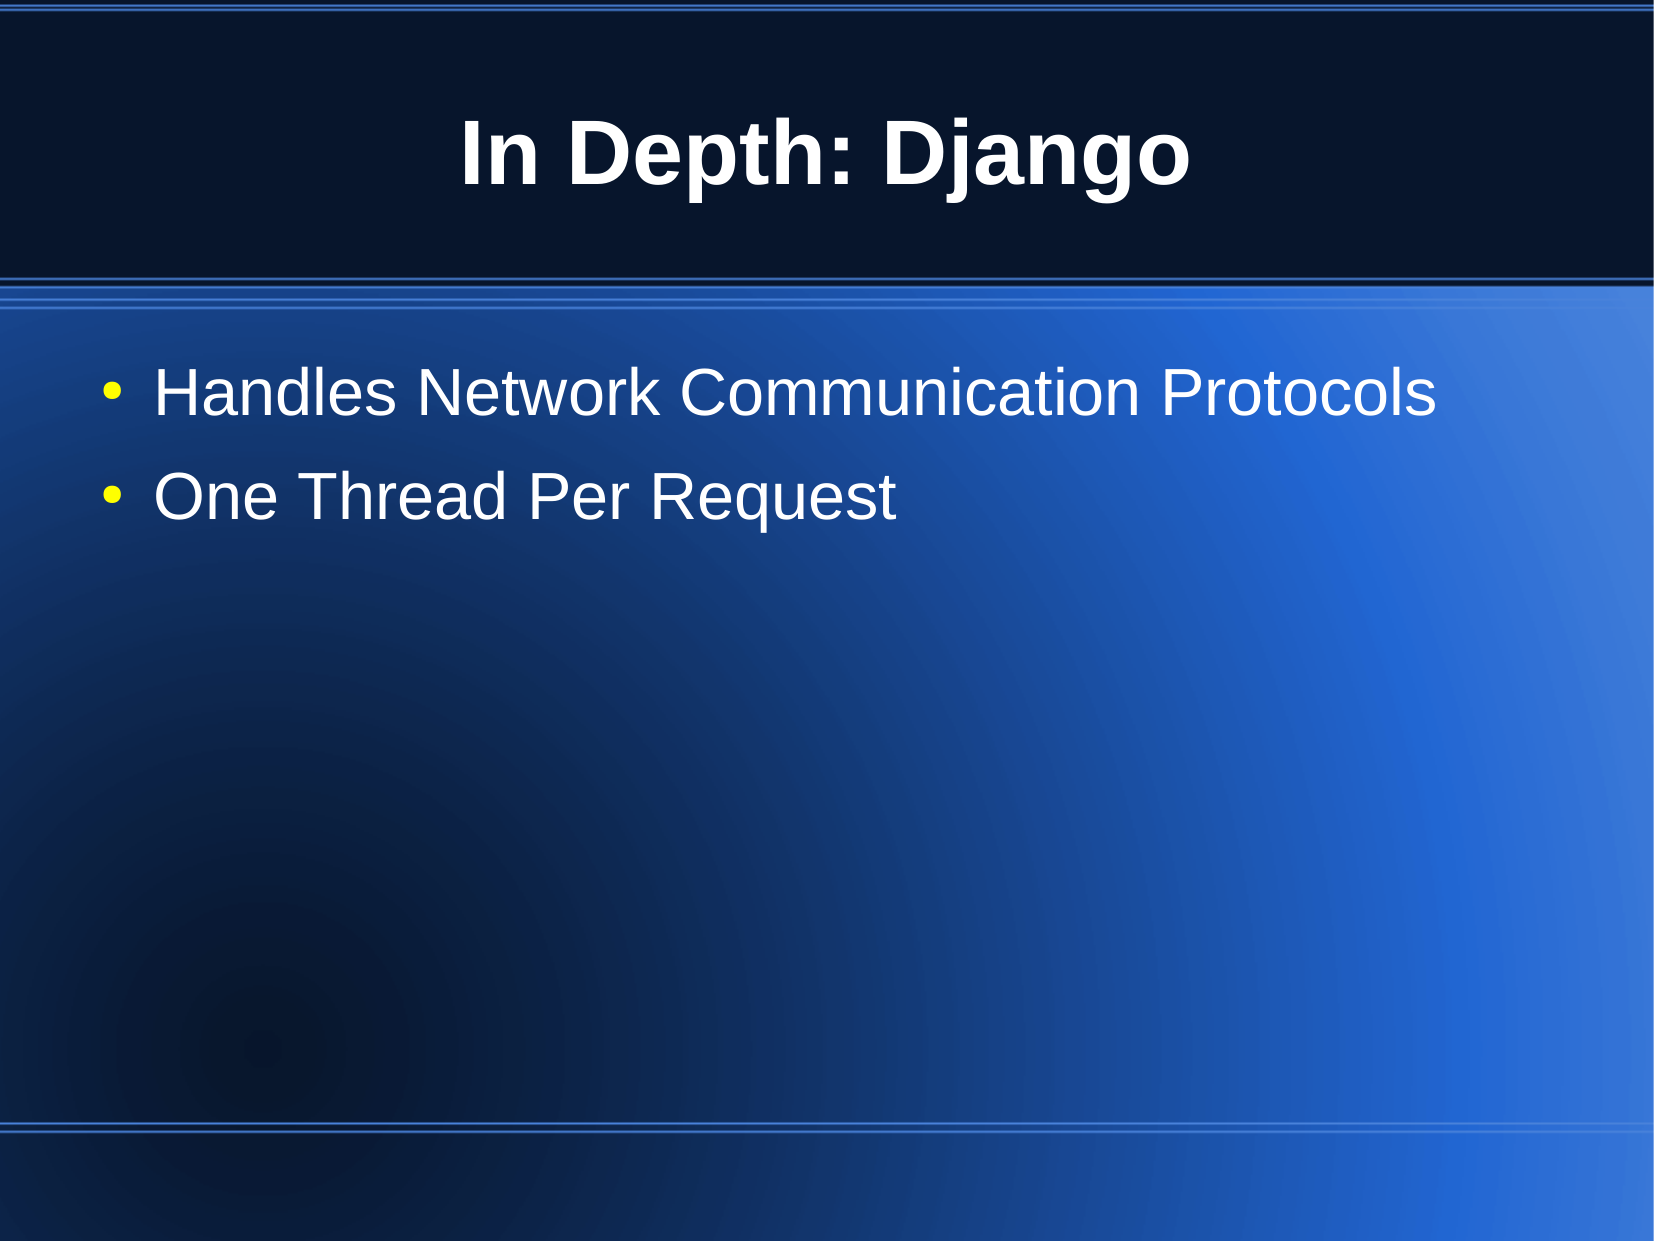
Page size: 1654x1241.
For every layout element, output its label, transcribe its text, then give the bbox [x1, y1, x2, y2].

title In Depth: Django [82, 49, 1571, 257]
list Handles Network Communication Protocols One Thread Per Request [82, 355, 1571, 1043]
picture [0, 0, 1654, 1241]
